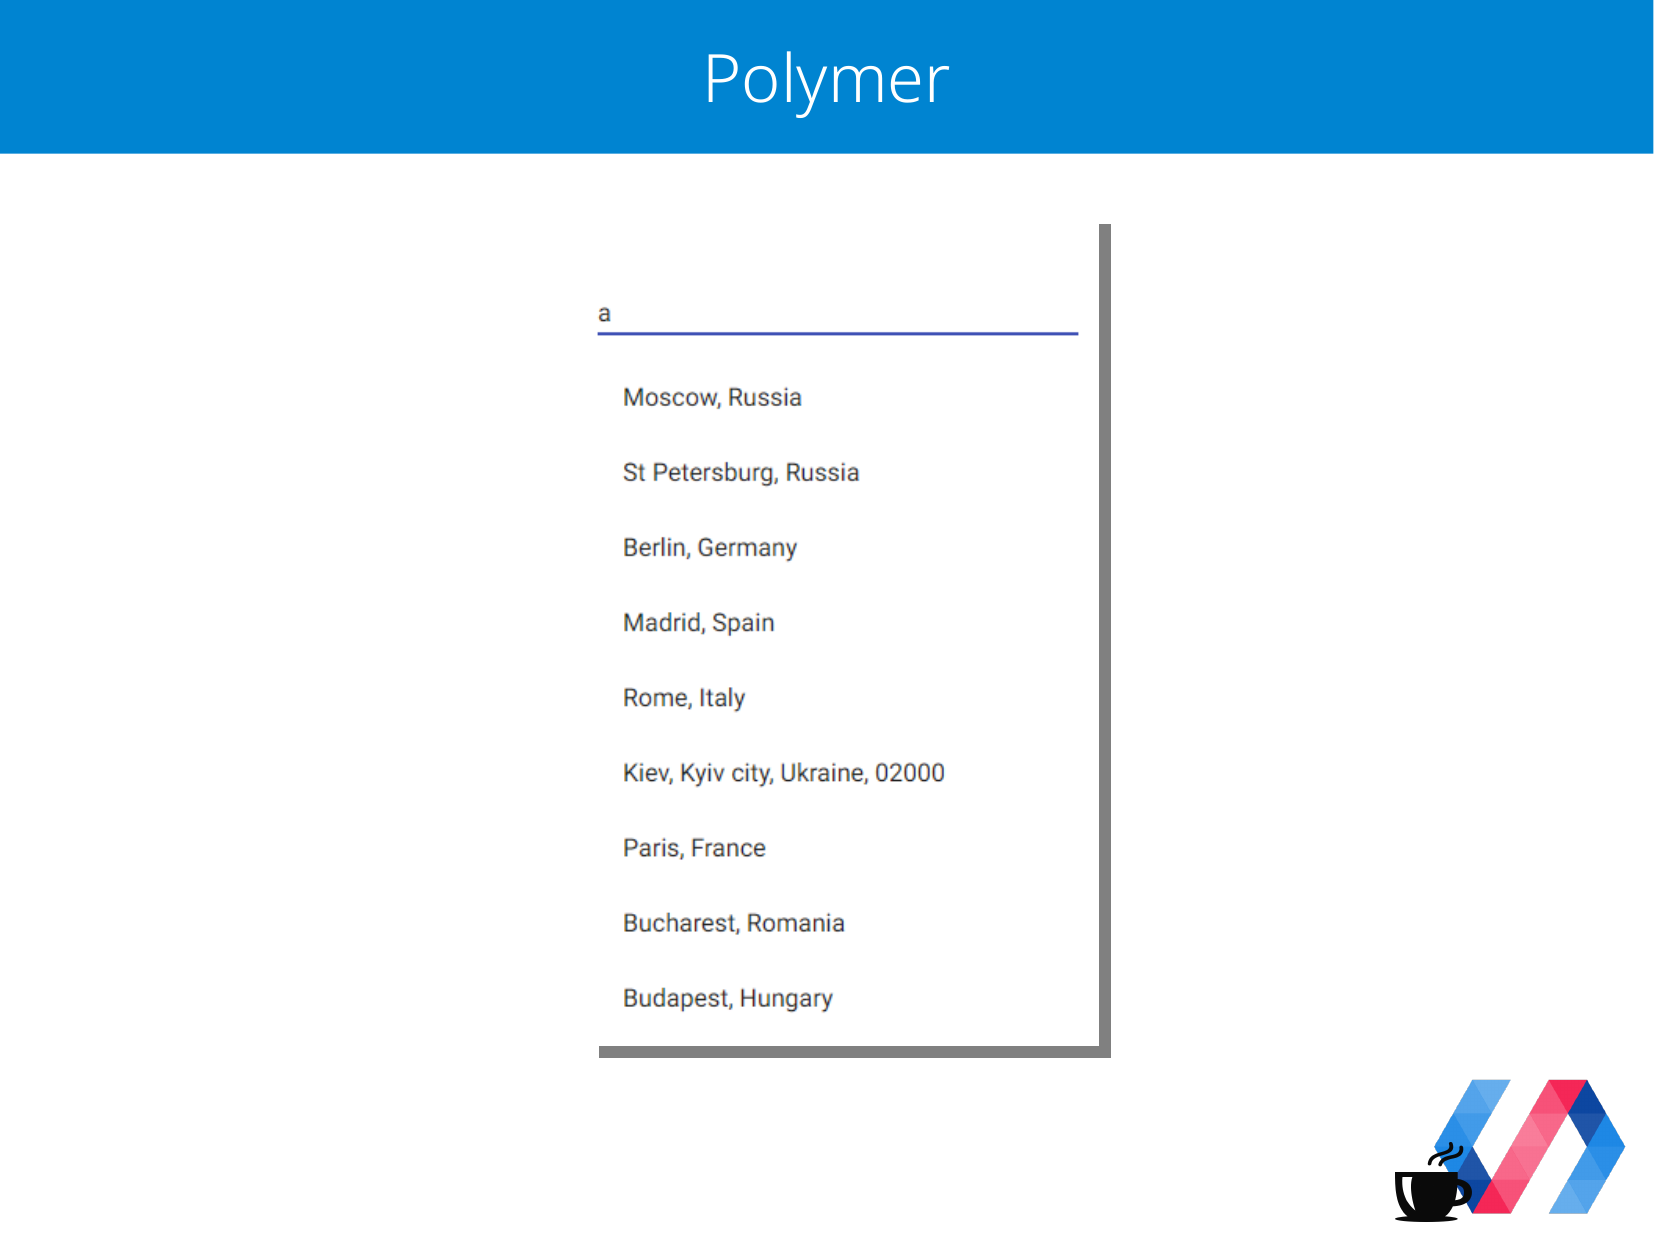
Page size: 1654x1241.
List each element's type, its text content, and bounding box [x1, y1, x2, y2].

title Polymer [0, 0, 1654, 154]
picture [587, 212, 1099, 1046]
picture [1381, 1076, 1630, 1237]
